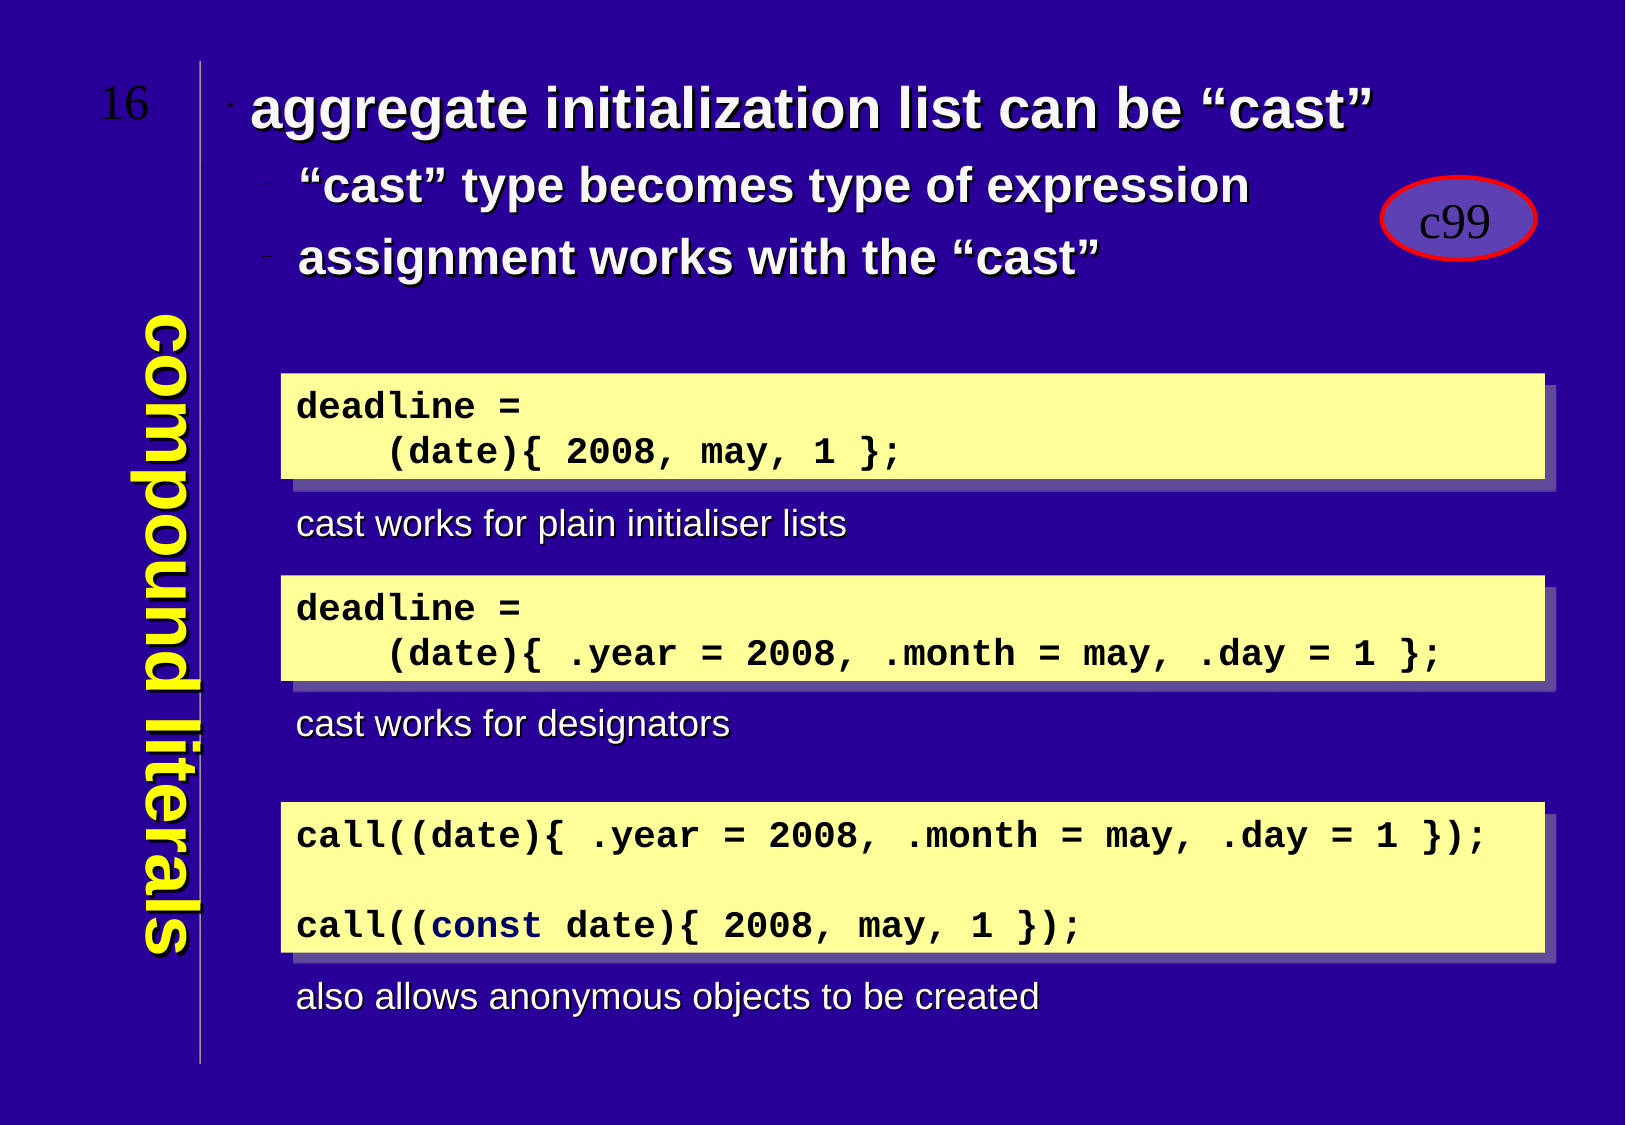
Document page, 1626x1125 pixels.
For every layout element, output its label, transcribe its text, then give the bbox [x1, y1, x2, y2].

text_box deadline = (date){ .year = 2008, .month = may, .day = 1 }; [280, 575, 1545, 681]
text_box deadline = (date){ 2008, may, 1 }; [280, 373, 1545, 479]
text_box cast works for designators [280, 691, 1356, 752]
text_box call((date){ .year = 2008, .month = may, .day = 1 }); call((const date){ 2008, may, 1 }); [280, 802, 1545, 953]
text_box also allows anonymous objects to be created [280, 964, 1356, 1025]
title compound literals [41, 147, 229, 1123]
list aggregate initialization list can be “cast” “cast” type becomes type of expression assignment works with the “cast” [212, 62, 1550, 1063]
text_box c99 [1381, 177, 1536, 260]
text_box cast works for plain initialiser lists [281, 491, 1357, 553]
